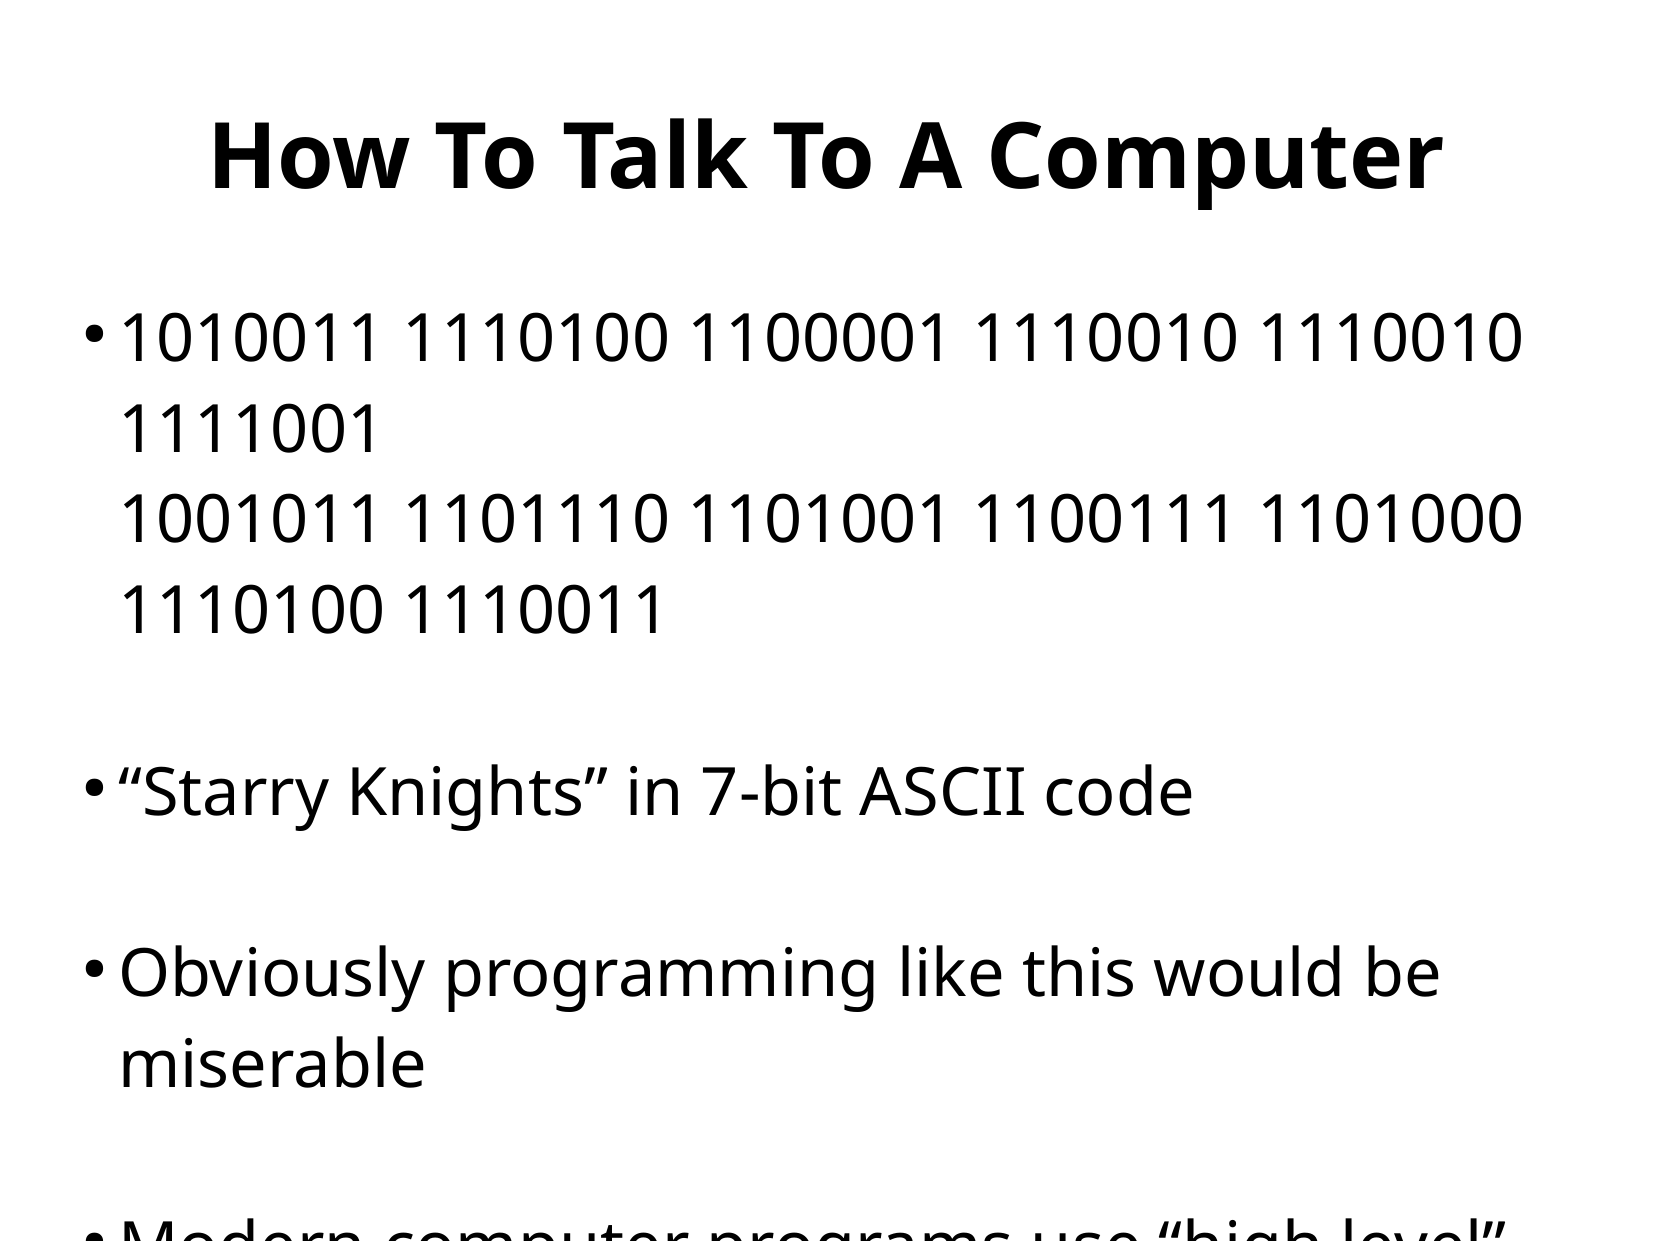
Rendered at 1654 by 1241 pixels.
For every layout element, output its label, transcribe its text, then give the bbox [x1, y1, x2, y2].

title How To Talk To A Computer [82, 49, 1571, 257]
subtitle 1010011 1110100 1100001 1110010 1110010 1111001 1001011 1101110 1101001 1100111 1101000 1110100 1110011 “Starry Knights” in 7-bit ASCII code Obviously programming like this would be miserable Modern computer programs use “high level” language which is then converted to “low level” language using programs called compilers [82, 290, 1571, 1113]
